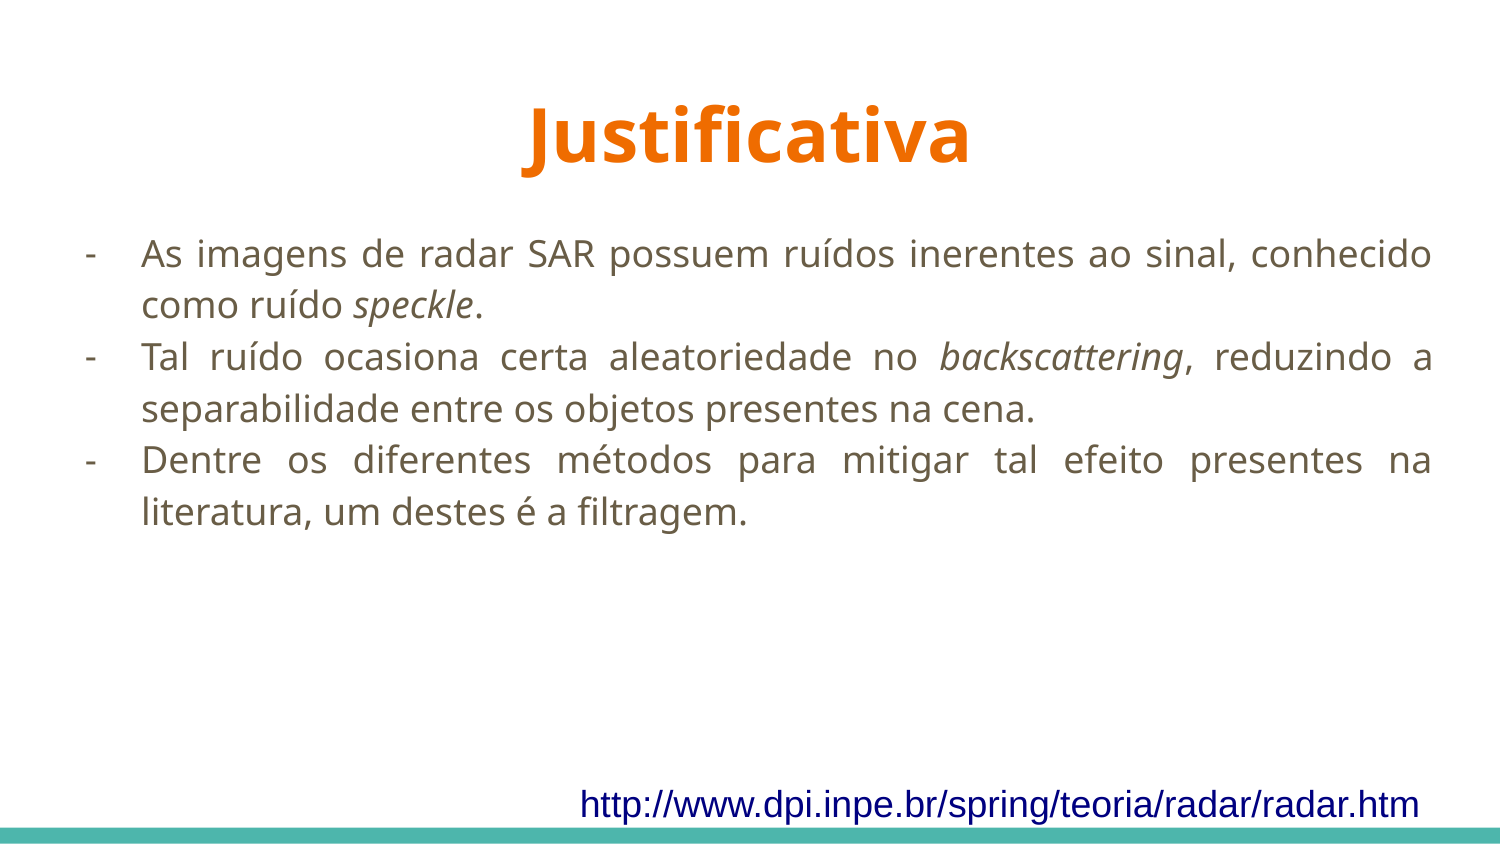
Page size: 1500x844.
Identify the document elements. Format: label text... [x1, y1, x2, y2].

title Justificativa [51, 72, 1449, 189]
text_box http://www.dpi.inpe.br/spring/teoria/radar/radar.htm [507, 780, 1493, 825]
list As imagens de radar SAR possuem ruídos inerentes ao sinal, conhecido como ruído speckle. Tal ruído ocasiona certa aleatoriedade no backscattering, reduzindo a separabilidade entre os objetos presentes na cena. Dentre os diferentes métodos para mitigar tal efeito presentes na literatura, um destes é a filtragem. [51, 207, 1449, 750]
